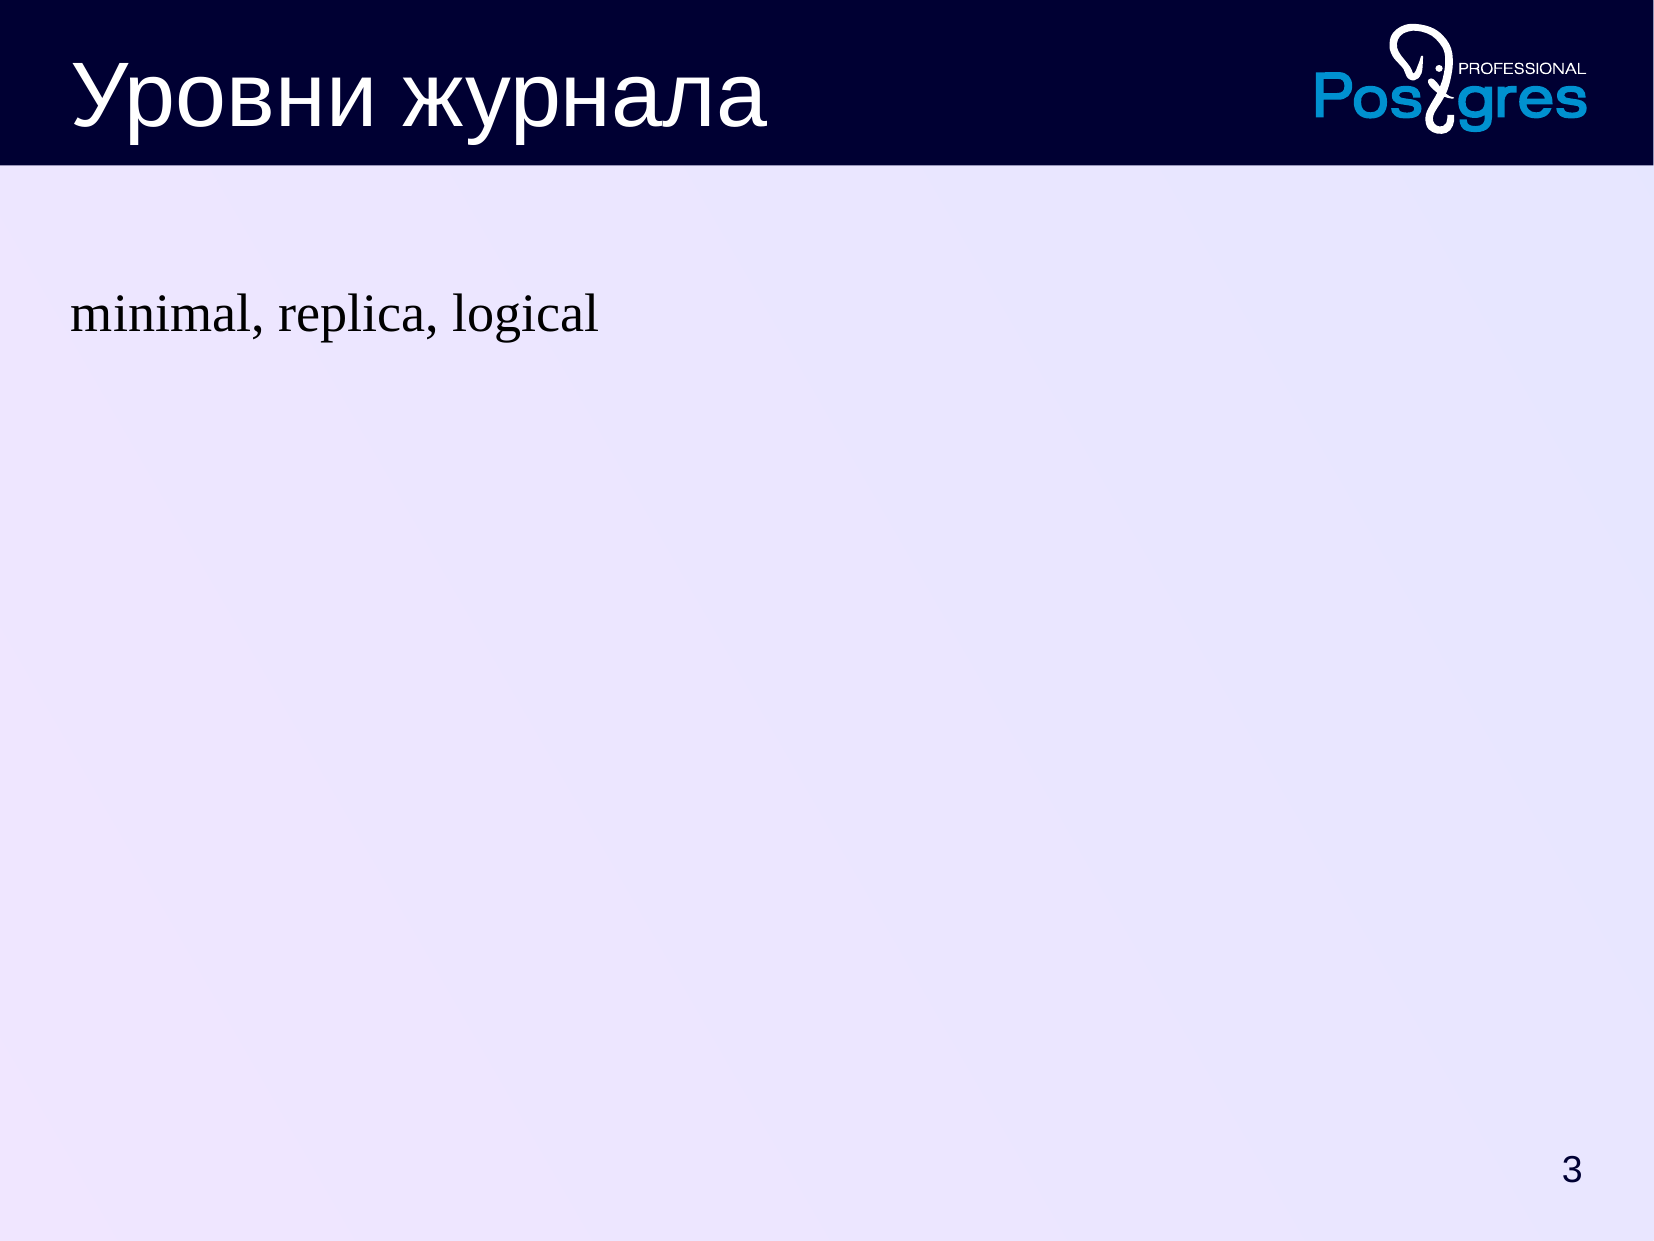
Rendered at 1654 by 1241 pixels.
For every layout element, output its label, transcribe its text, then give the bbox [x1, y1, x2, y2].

list minimal, replica, logical [70, 283, 1559, 1003]
title Уровни журнала [70, 43, 1241, 147]
